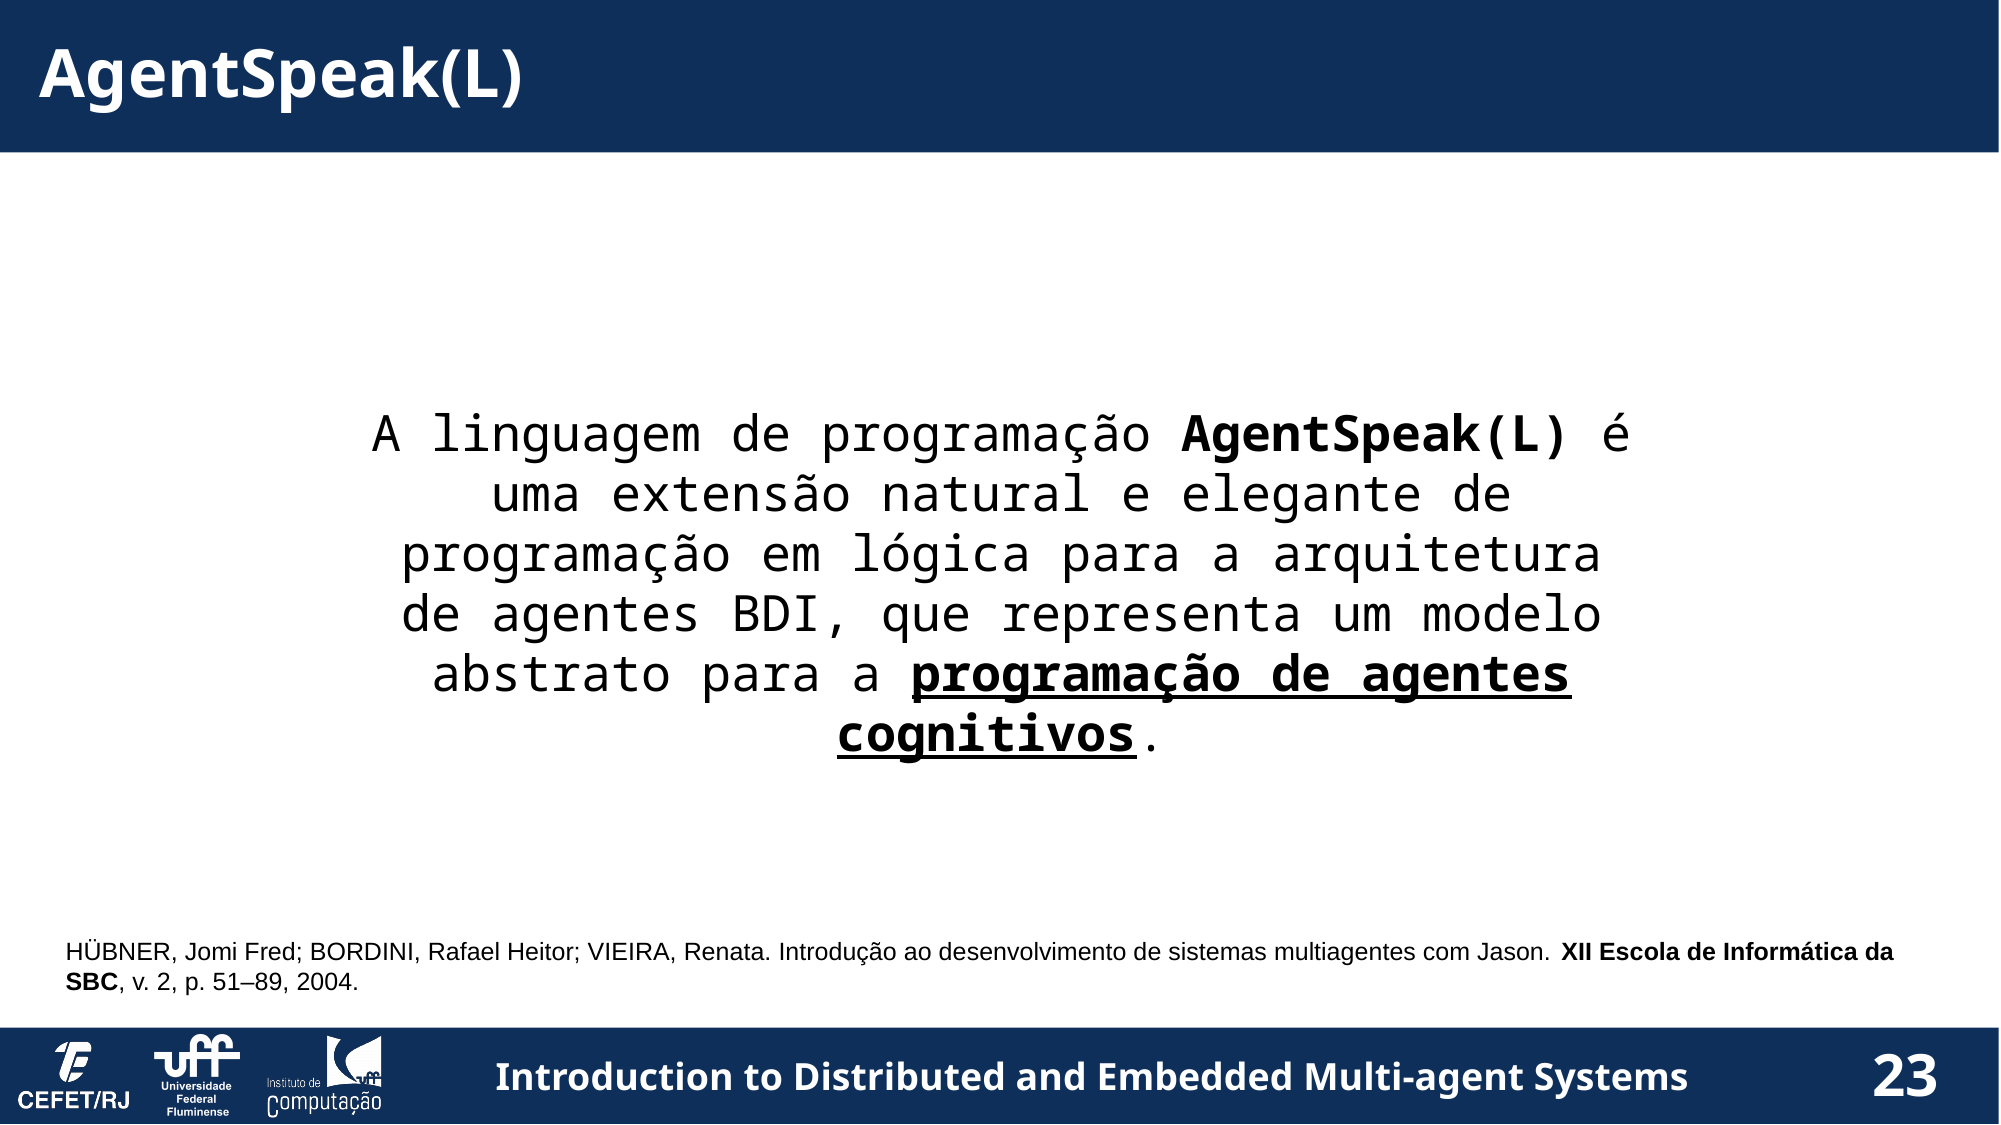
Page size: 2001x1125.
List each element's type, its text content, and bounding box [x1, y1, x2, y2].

text_box A linguagem de programação AgentSpeak(L) é uma extensão natural e elegante de programação em lógica para a arquitetura de agentes BDI, que representa um modelo abstrato para a programação de agentes cognitivos. [349, 394, 1654, 770]
picture [18, 1021, 129, 1125]
text_box HÜBNER, Jomi Fred; BORDINI, Rafael Heitor; VIEIRA, Renata. Introdução ao desenvolvimento de sistemas multiagentes com Jason. XII Escola de Informática da SBC, v. 2, p. 51–89, 2004. [50, 928, 1939, 1003]
picture [265, 1033, 383, 1118]
picture [153, 1033, 241, 1121]
text_box AgentSpeak(L) [25, 23, 1999, 119]
